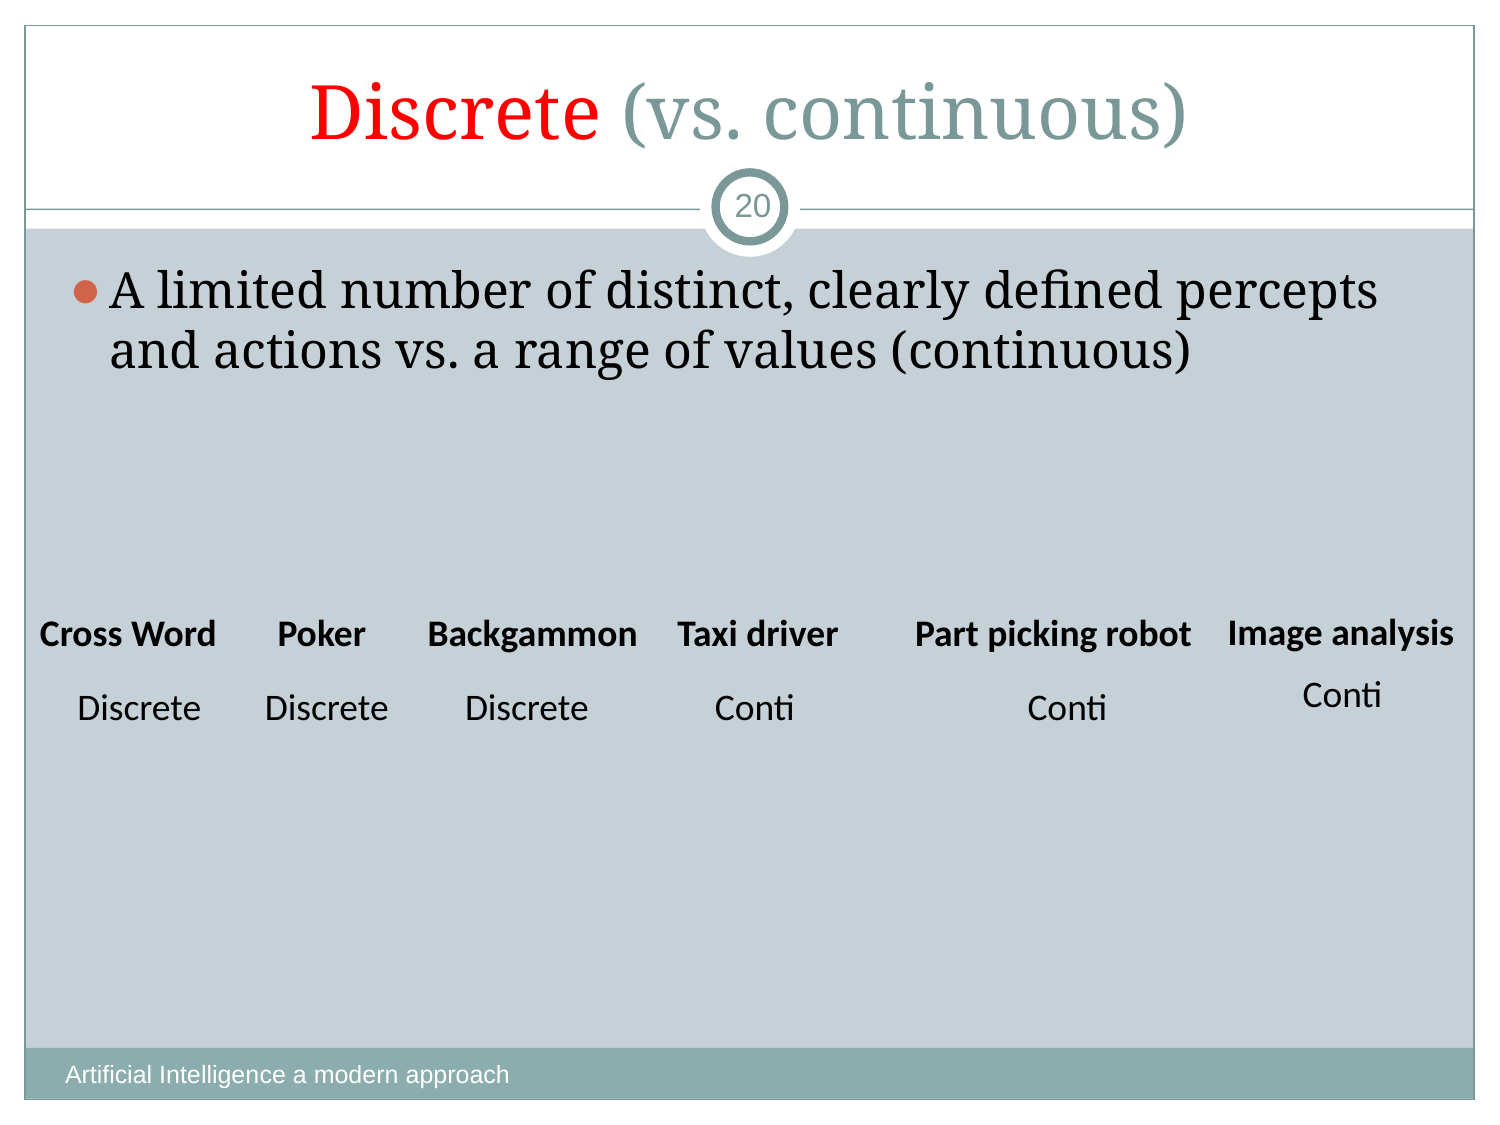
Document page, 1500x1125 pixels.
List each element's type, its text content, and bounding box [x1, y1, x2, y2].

text_box Discrete [62, 675, 219, 736]
text_box Backgammon [412, 601, 655, 663]
text_box Image analysis [1212, 600, 1471, 661]
text_box Conti [1287, 662, 1399, 724]
title Discrete (vs. continuous) [49, 37, 1450, 162]
text_box Artificial Intelligence a modern approach [49, 1051, 638, 1112]
text_box Part picking robot [900, 601, 1217, 663]
text_box Poker [262, 601, 382, 663]
list A limited number of distinct, clearly defined percepts and actions vs. a range of values (continuous) [49, 250, 1445, 1001]
text_box Discrete [249, 675, 406, 736]
text_box <number> [715, 168, 791, 241]
text_box Conti [1012, 675, 1124, 736]
text_box Taxi driver [662, 601, 855, 663]
text_box Discrete [450, 675, 606, 736]
text_box Cross Word [24, 601, 234, 663]
text_box Conti [699, 675, 812, 736]
